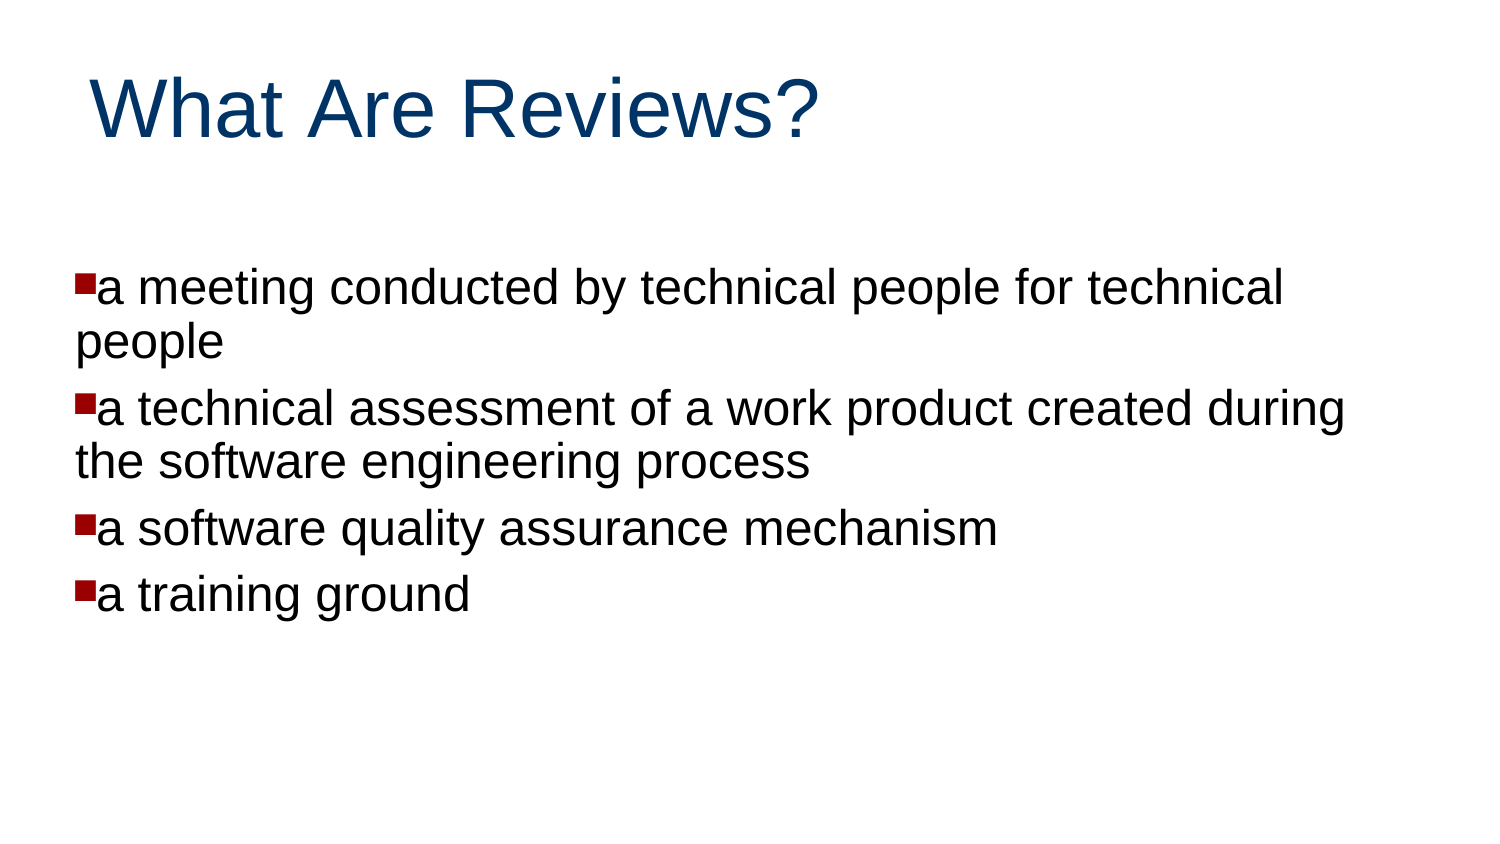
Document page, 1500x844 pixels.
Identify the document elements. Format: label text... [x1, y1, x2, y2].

subtitle a meeting conducted by technical people for technical people a technical assessment of a work product created during the software engineering process a software quality assurance mechanism a training ground [75, 197, 1425, 687]
title What Are Reviews? [75, 33, 1425, 175]
